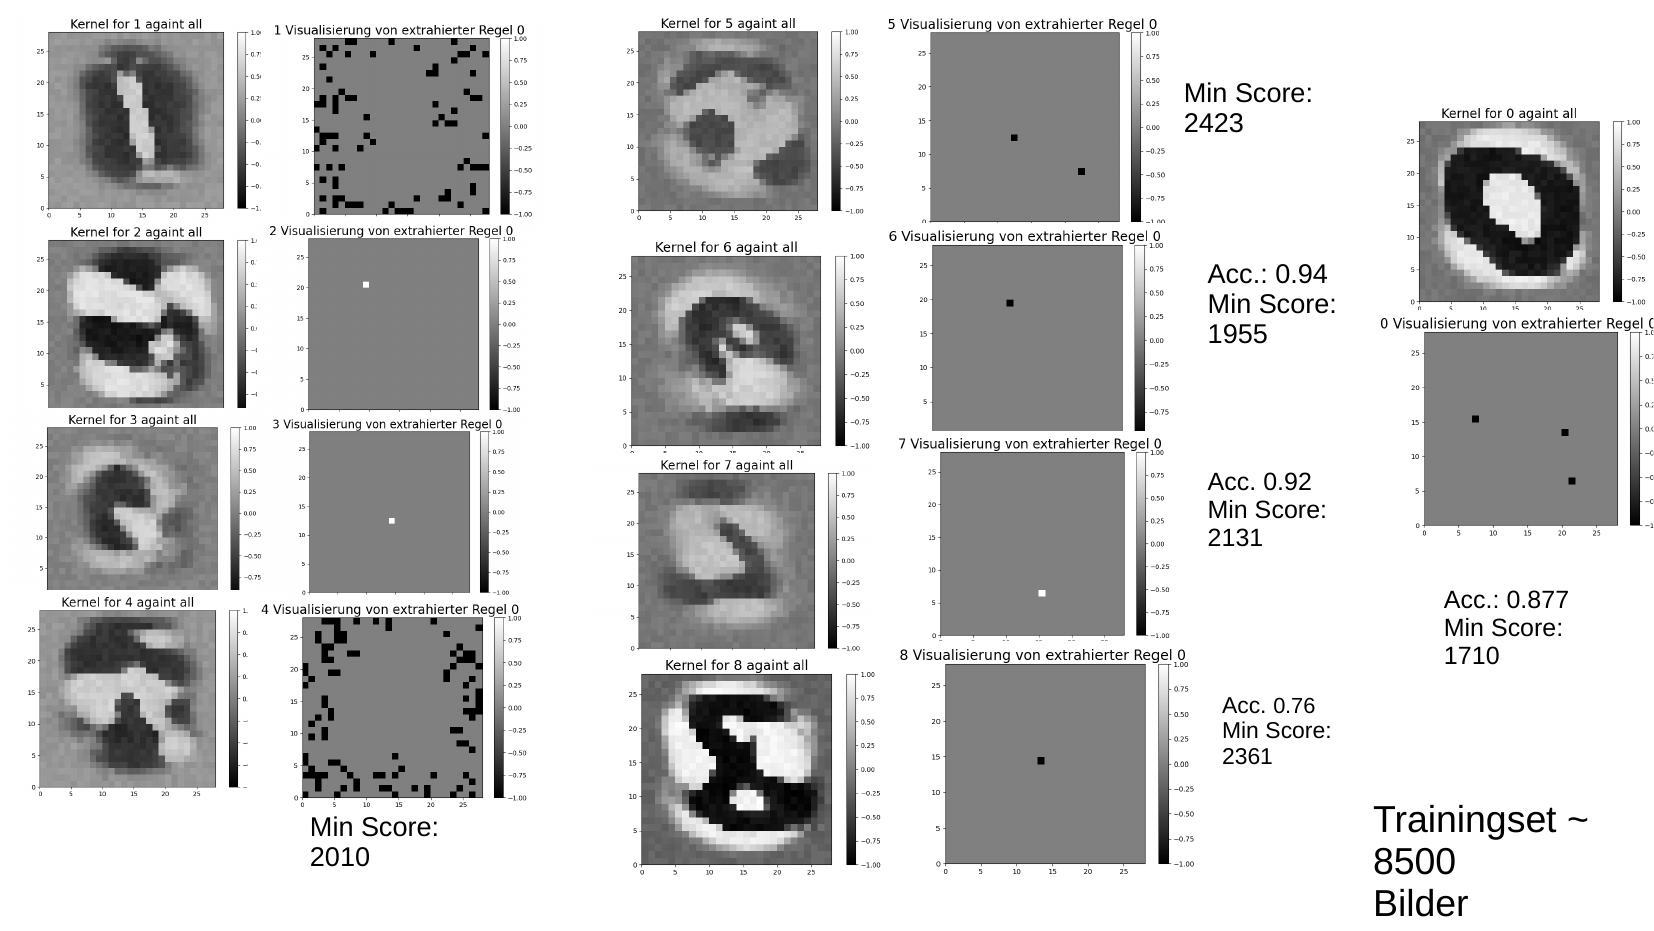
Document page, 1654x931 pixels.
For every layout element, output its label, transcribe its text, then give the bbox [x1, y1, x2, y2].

picture [1366, 101, 1654, 544]
text_box Min Score: 2010 [295, 804, 520, 880]
picture [580, 11, 1208, 883]
picture [0, 12, 544, 815]
text_box Trainingset ~ 8500 Bilder [1358, 791, 1619, 931]
text_box Acc.: 0.877 Min Score: 1710 [1429, 578, 1619, 720]
text_box Acc. 0.92 Min Score: 2131 [1192, 460, 1359, 602]
text_box Min Score: 2423 [1178, 70, 1359, 201]
text_box Acc. 0.76 Min Score: 2361 [1208, 685, 1406, 861]
text_box Acc.: 0.94 Min Score: 1955 [1192, 251, 1370, 417]
